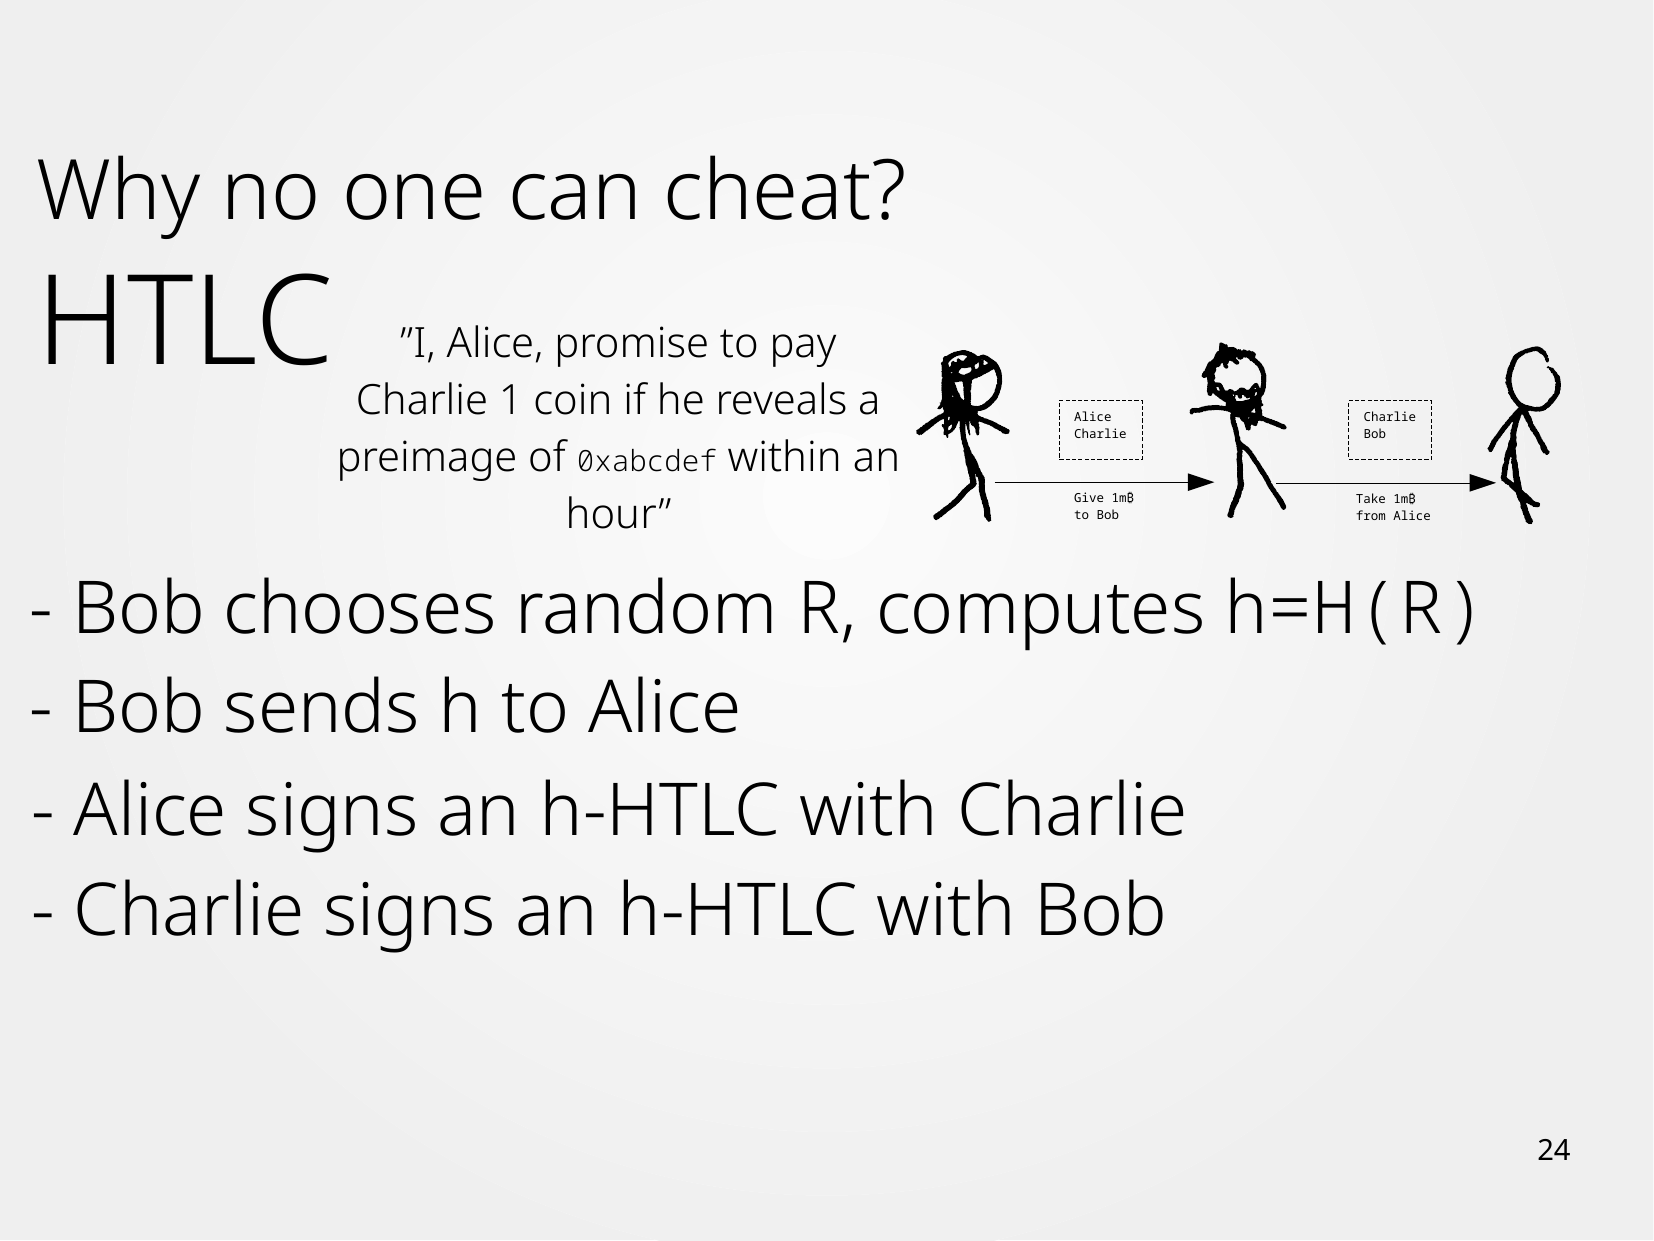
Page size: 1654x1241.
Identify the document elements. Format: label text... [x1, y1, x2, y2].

title - Bob chooses random R, computes h=H(R) - Bob sends h to Alice [29, 555, 1625, 733]
text_box - Alice signs an h-HTLC with Charlie - Charlie signs an h-HTLC with Bob [16, 750, 1582, 997]
title ”I, Alice, promise to pay Charlie 1 coin if he reveals a preimage of 0xabcdef within an hour” [336, 312, 905, 520]
picture [1485, 344, 1563, 526]
text_box Charlie Bob [1348, 400, 1432, 460]
title Why no one can cheat? [36, 130, 1034, 243]
picture [915, 349, 1011, 522]
text_box Alice Charlie [1059, 400, 1143, 460]
text_box Give 1m₿ to Bob [1059, 482, 1152, 541]
text_box Take 1m₿ from Alice [1341, 482, 1460, 542]
title HTLC [36, 230, 384, 378]
picture [1188, 341, 1288, 520]
